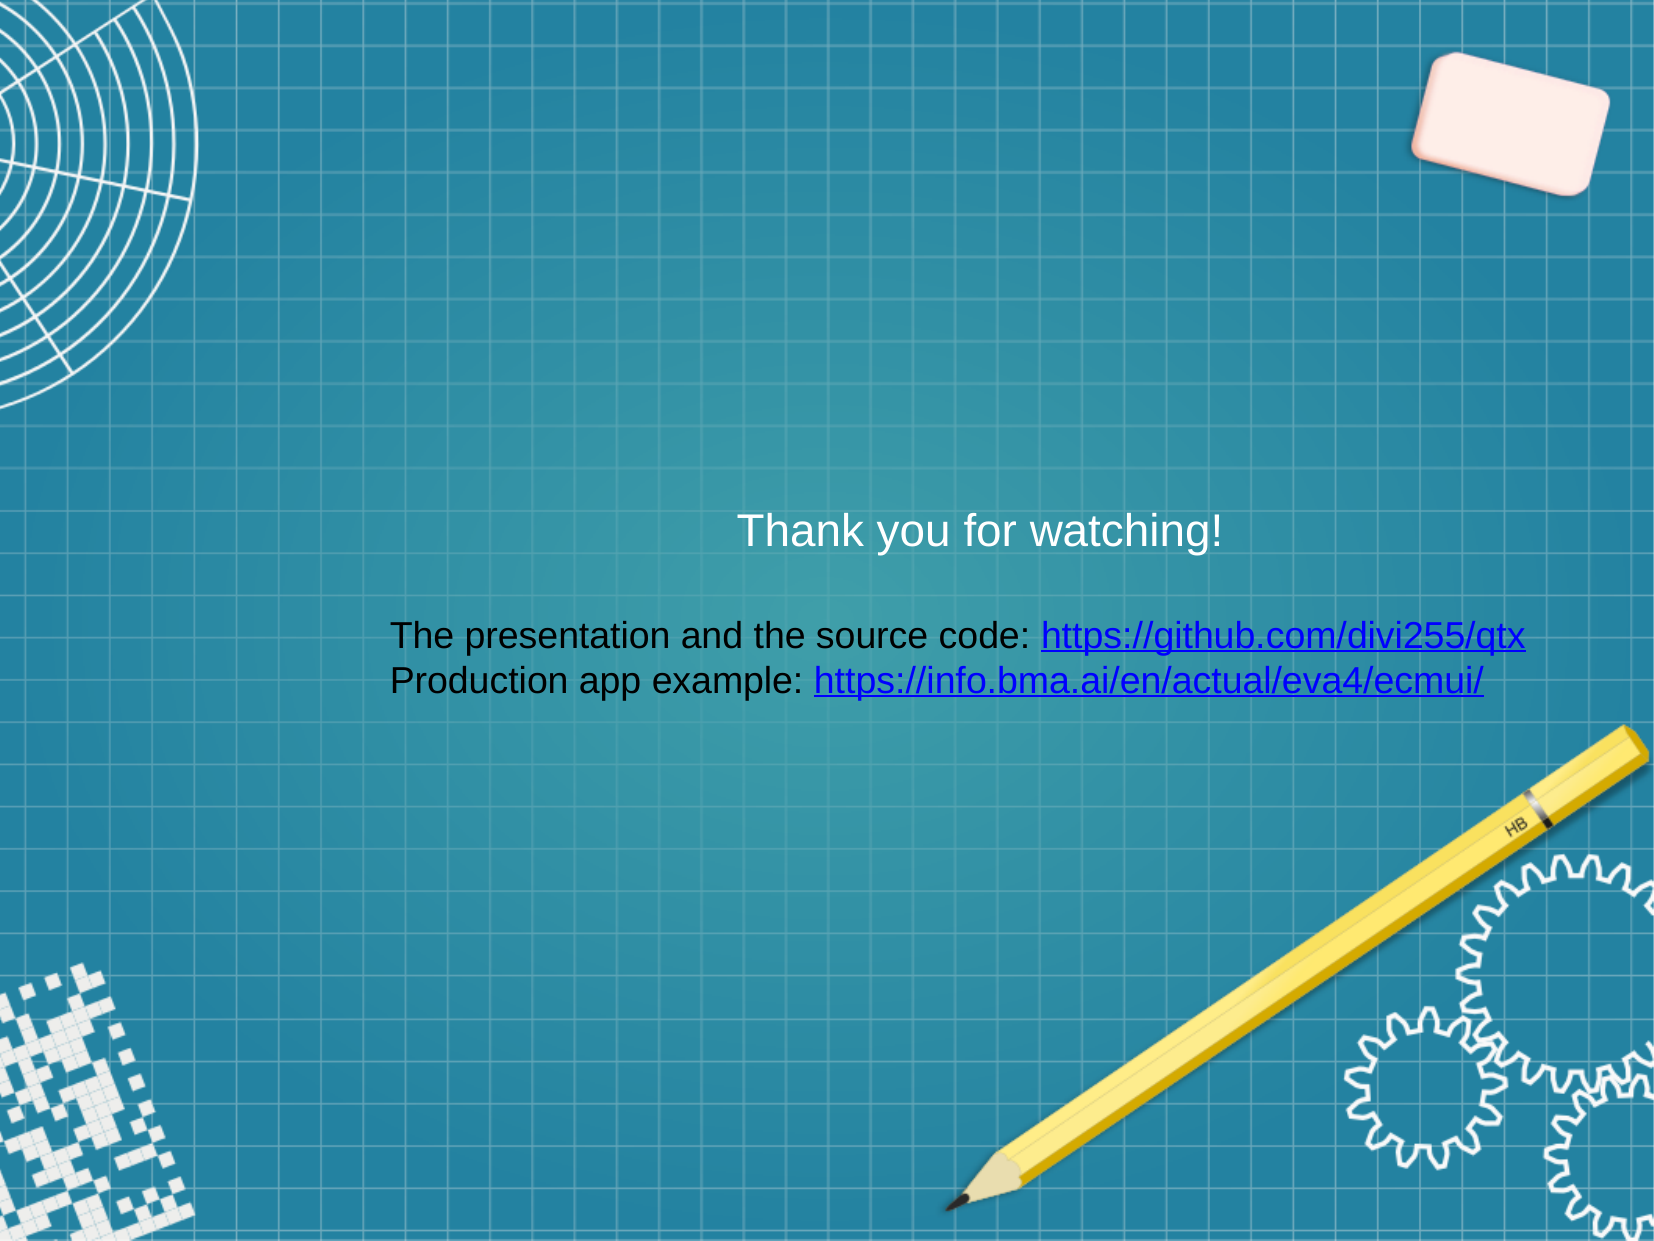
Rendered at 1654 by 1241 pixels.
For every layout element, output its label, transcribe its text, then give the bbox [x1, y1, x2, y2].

text_box Thank you for watching! The presentation and the source code: https://github.com/divi255/qtx Production app example: https://info.bma.ai/en/actual/eva4/ecmui/ [389, 519, 1571, 727]
picture [0, 0, 1654, 1241]
